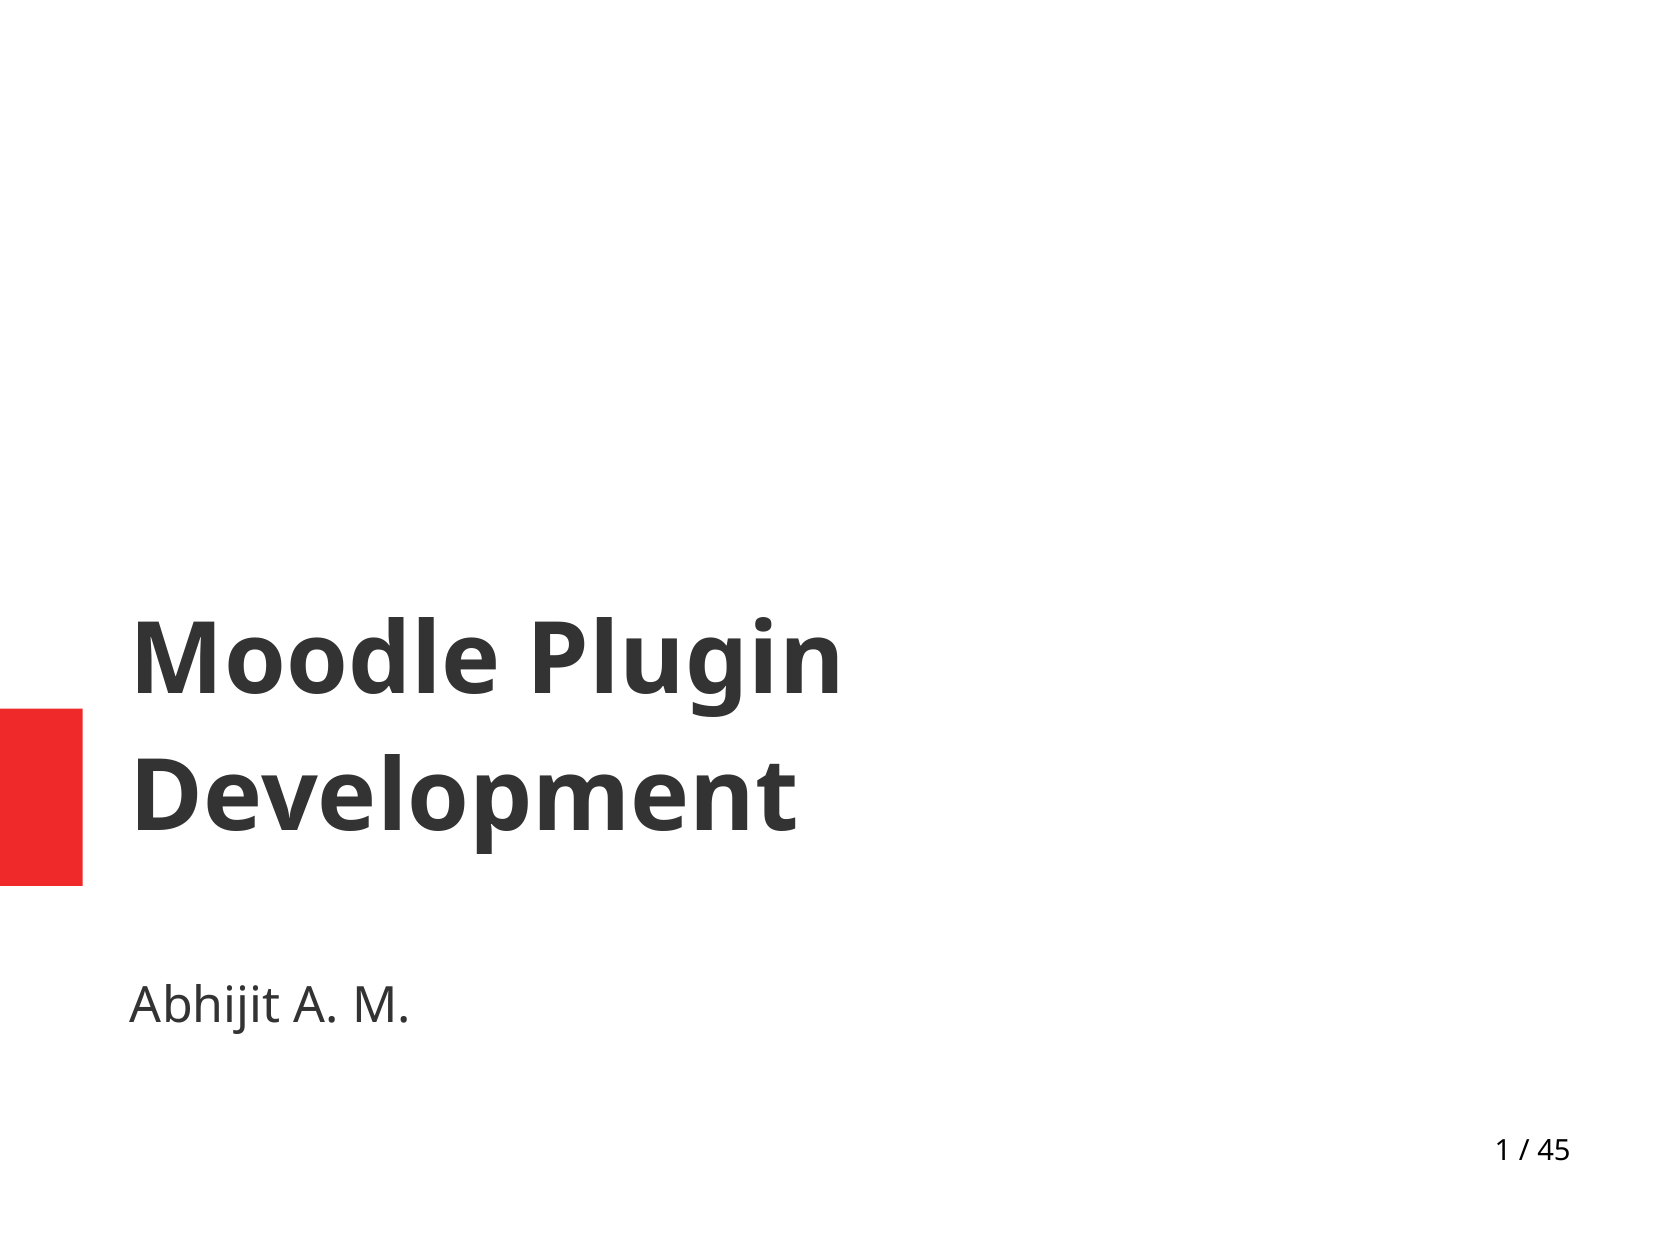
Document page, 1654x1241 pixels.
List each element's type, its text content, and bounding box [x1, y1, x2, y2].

list Abhijit A. M. [129, 968, 1536, 1241]
title Moodle Plugin Development [129, 586, 1536, 968]
